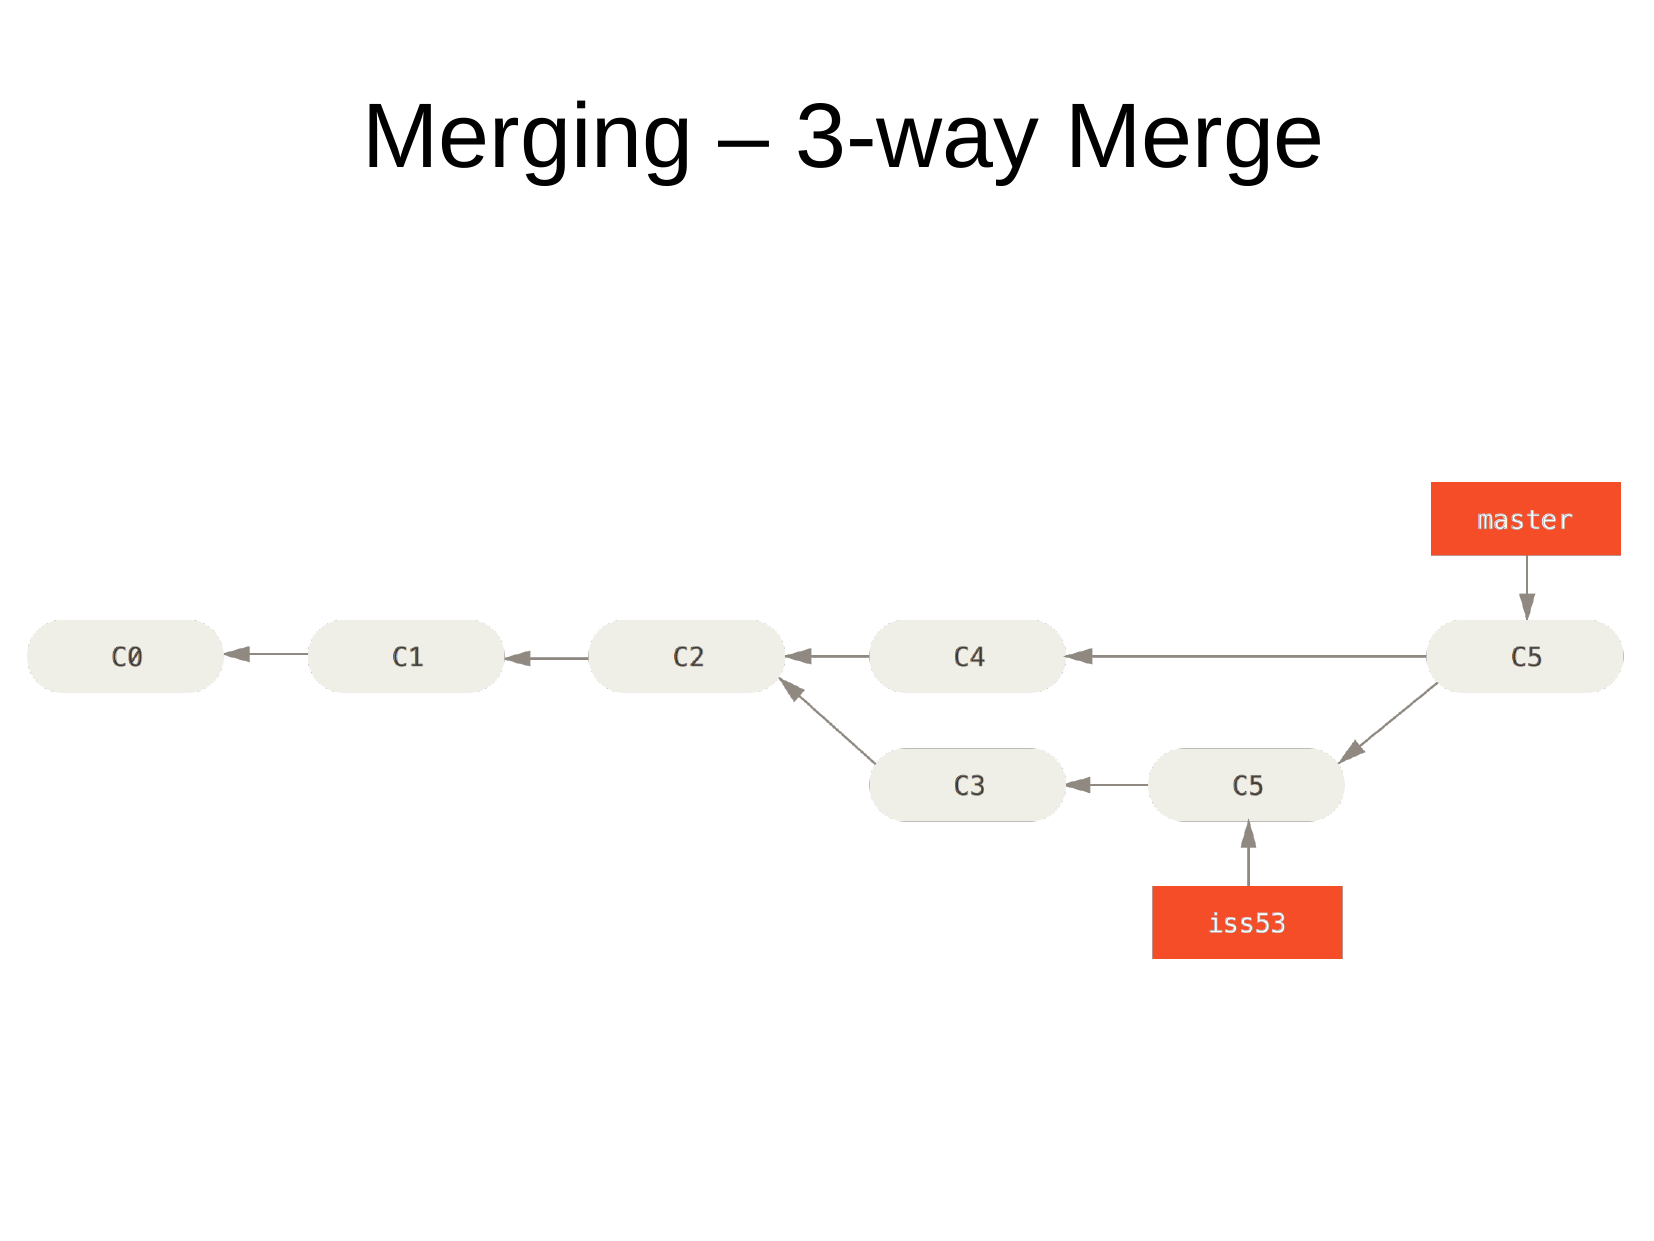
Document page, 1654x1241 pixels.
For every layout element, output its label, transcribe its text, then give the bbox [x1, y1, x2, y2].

title Merging – 3-way Merge [0, 27, 1654, 235]
picture [0, 329, 1654, 983]
